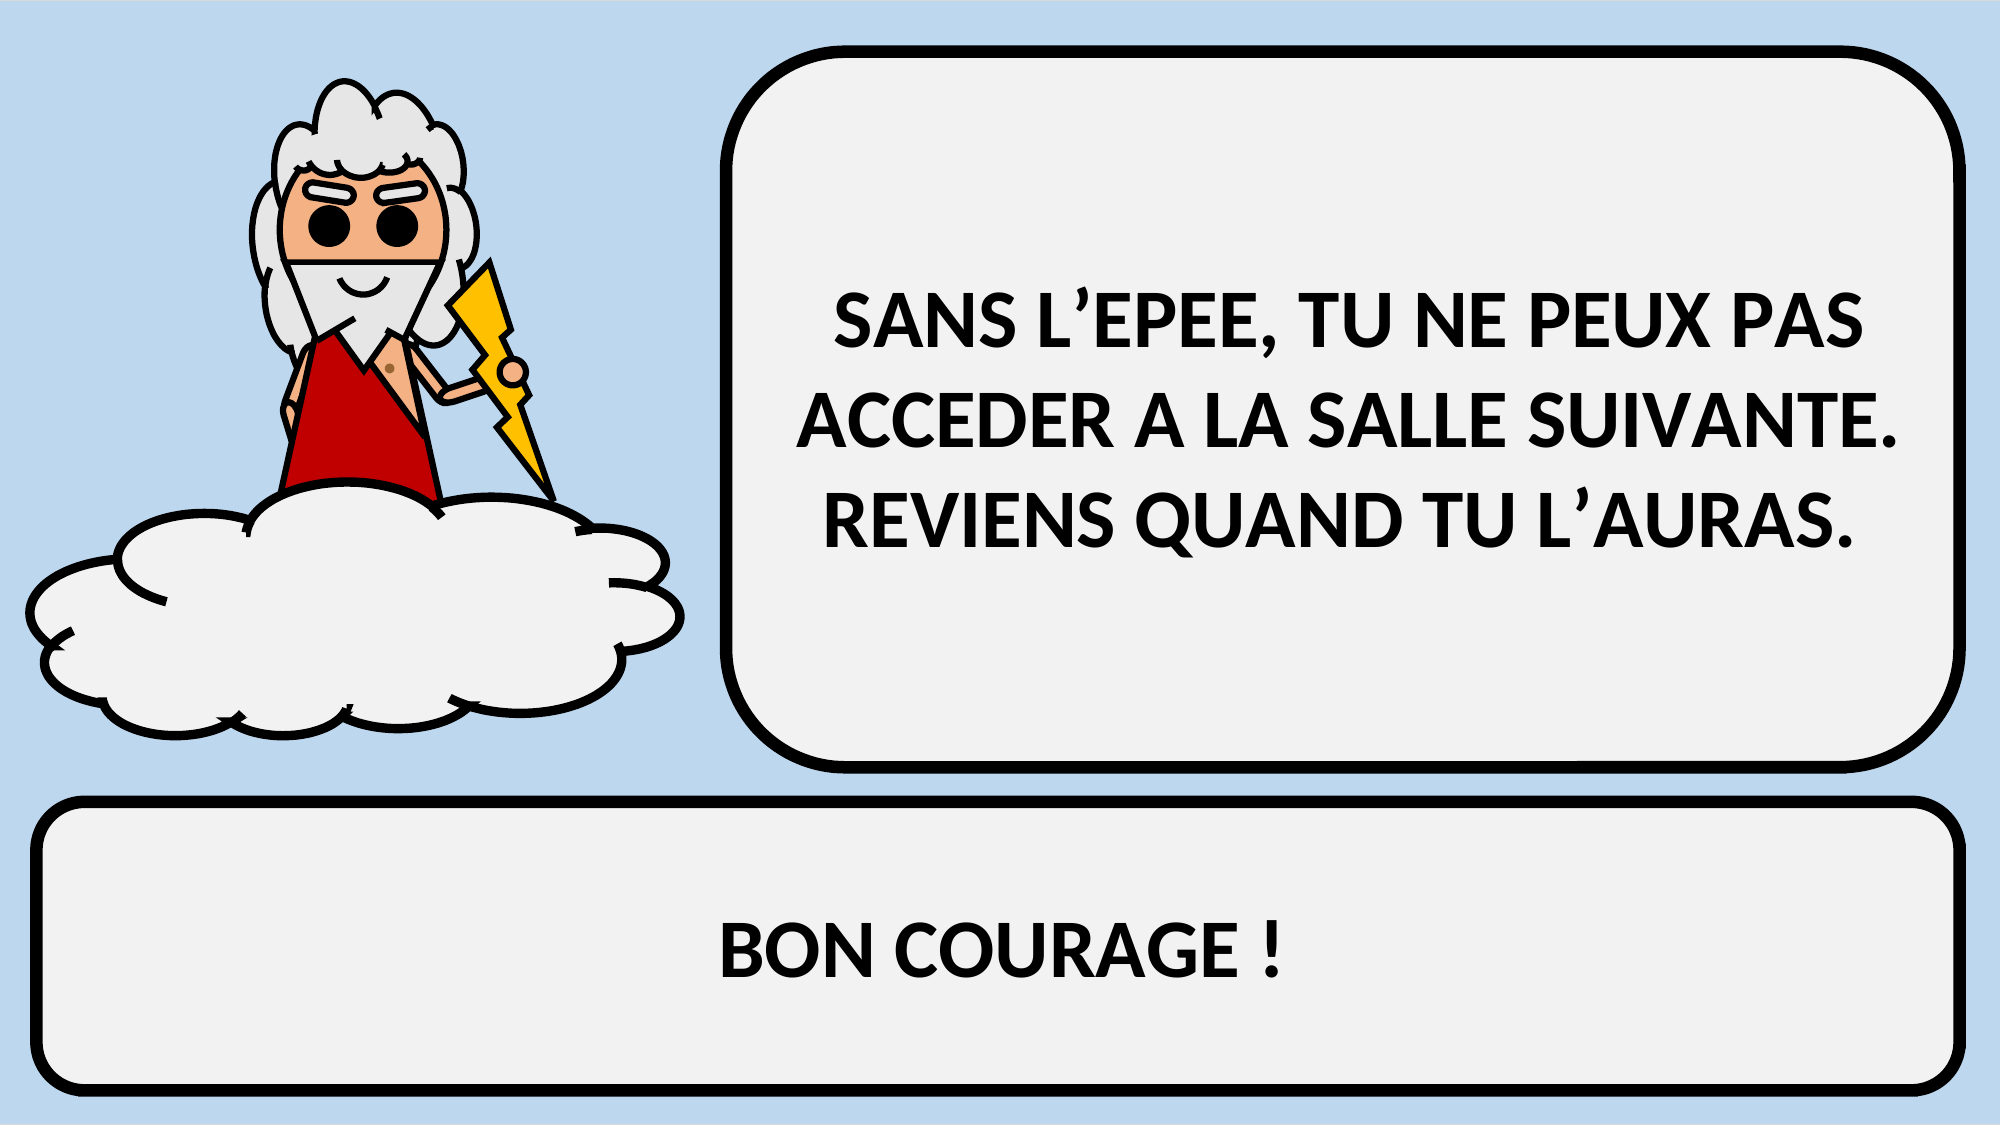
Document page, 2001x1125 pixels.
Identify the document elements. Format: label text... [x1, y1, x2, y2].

text_box BON COURAGE ! [371, 887, 1633, 1004]
text_box [0, 0, 2000, 1125]
text_box SANS L’EPEE, TU NE PEUX PAS ACCEDER A LA SALLE SUIVANTE. REVIENS QUAND TU L’AURAS. [752, 257, 1947, 572]
